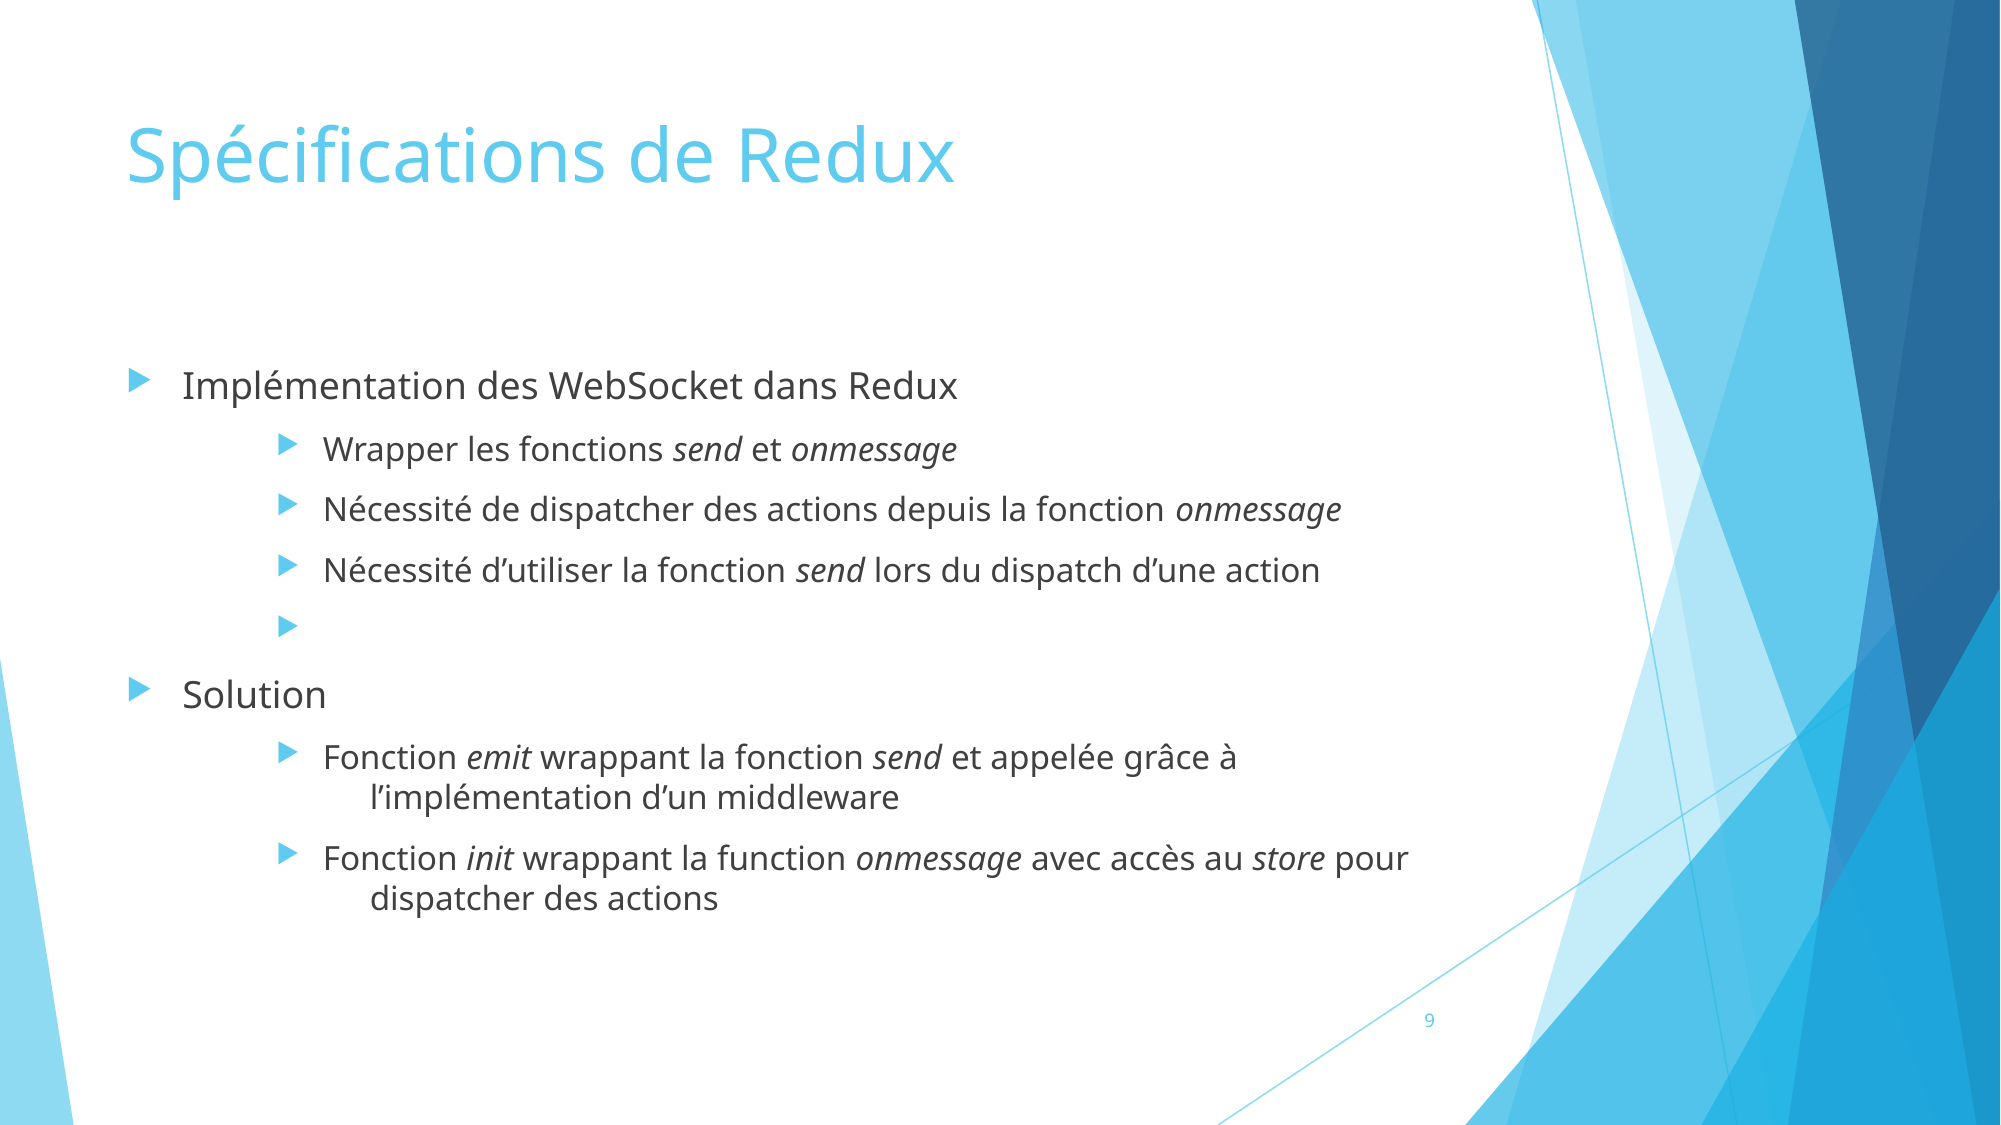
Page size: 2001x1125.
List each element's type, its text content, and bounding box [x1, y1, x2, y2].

list Implémentation des WebSocket dans Redux Wrapper les fonctions send et onmessage Nécessité de dispatcher des actions depuis la fonction onmessage Nécessité d’utiliser la fonction send lors du dispatch d’une action Solution Fonction emit wrappant la fonction send et appelée grâce à l’implémentation d’un middleware Fonction init wrappant la function onmessage avec accès au store pour dispatcher des actions [111, 354, 1522, 992]
title Spécifications de Redux [111, 99, 1522, 317]
text_box ‹#› [1409, 991, 1522, 1051]
